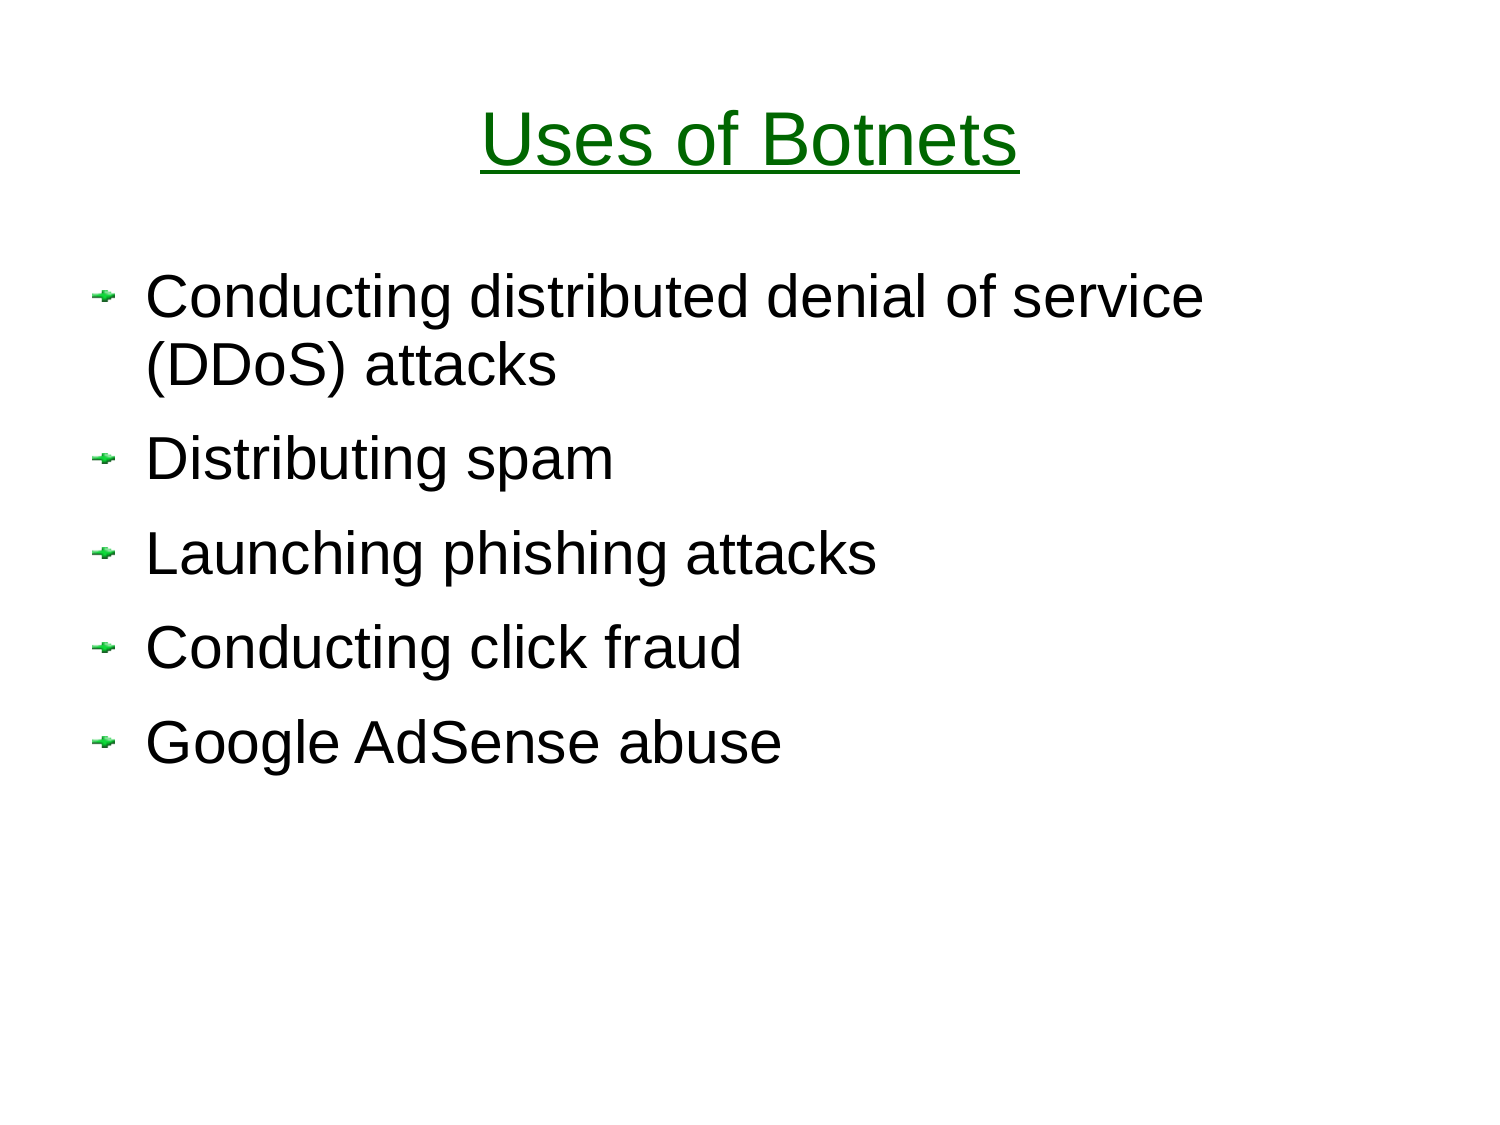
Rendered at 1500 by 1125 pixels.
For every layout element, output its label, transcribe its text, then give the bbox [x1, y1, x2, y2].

list Conducting distributed denial of service (DDoS) attacks Distributing spam Launching phishing attacks Conducting click fraud Google AdSense abuse [75, 262, 1425, 1006]
title Uses of Botnets [75, 45, 1425, 233]
